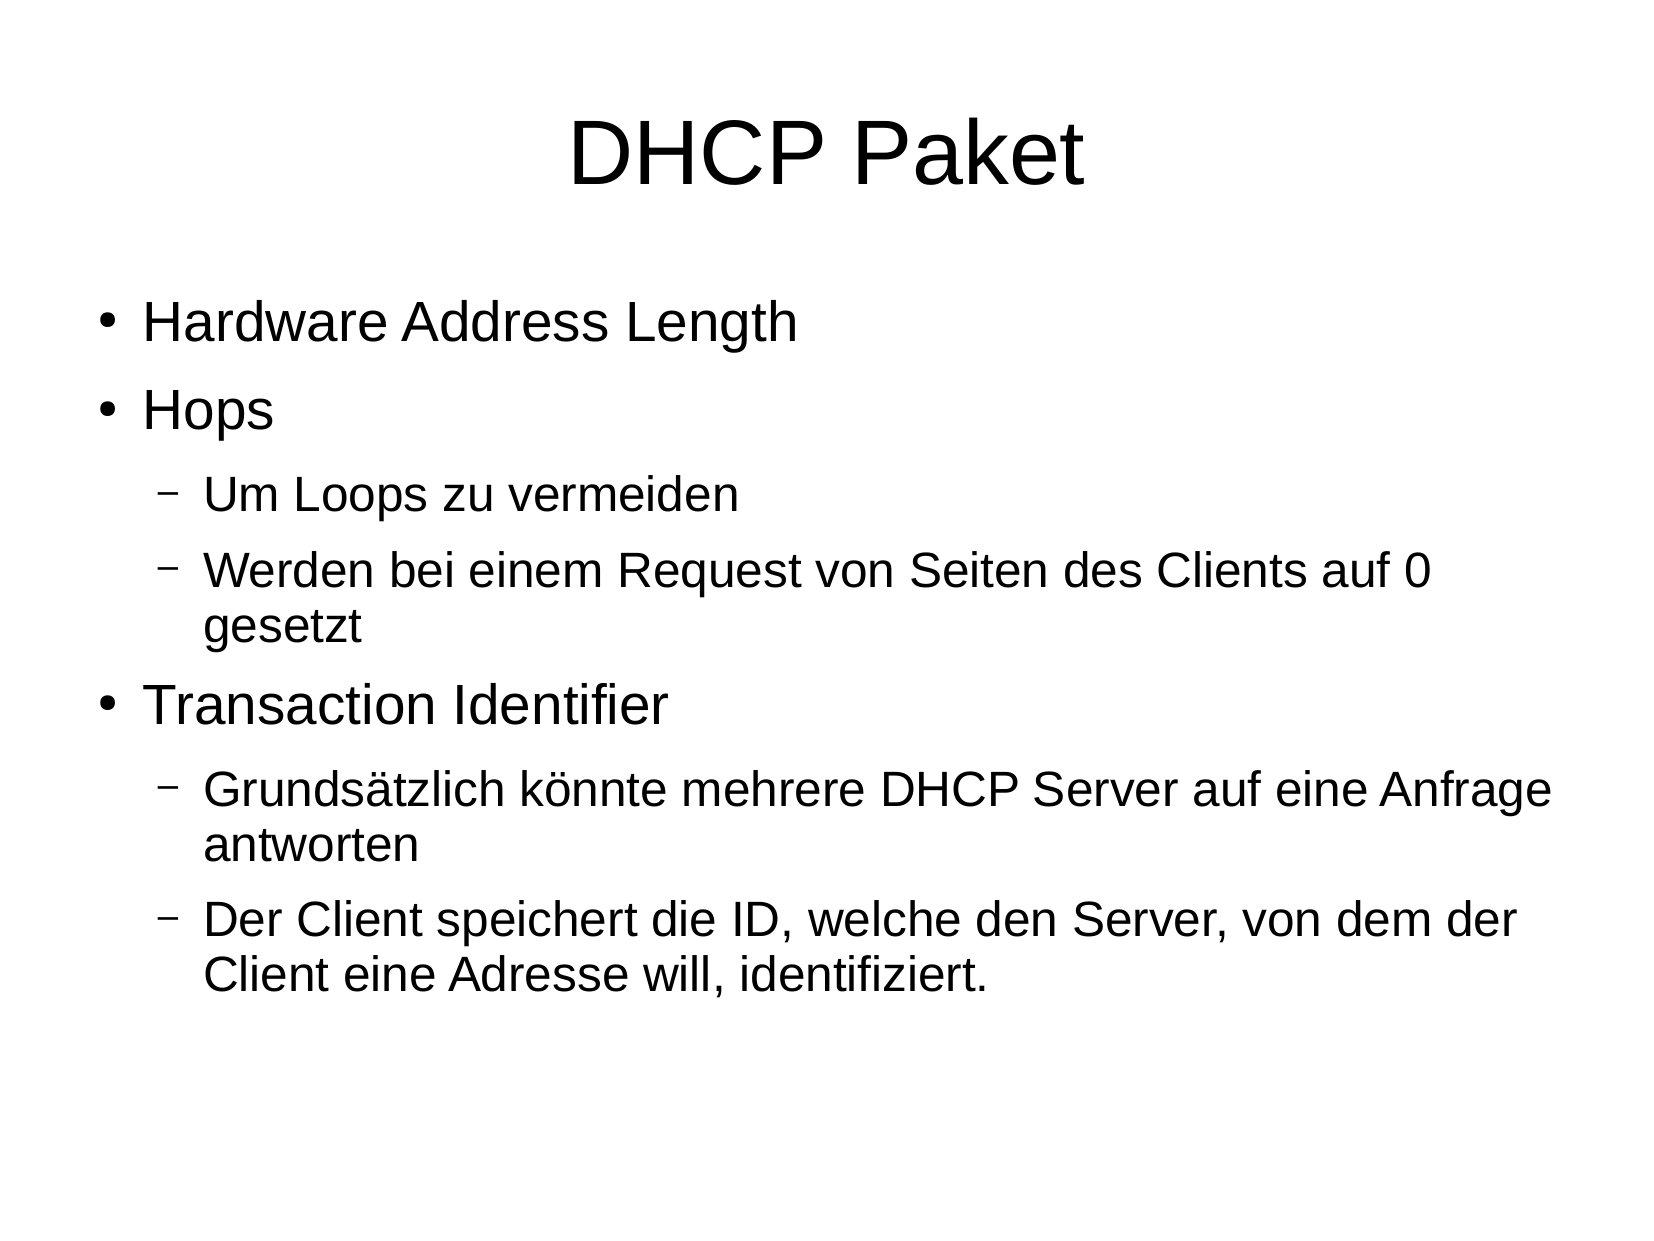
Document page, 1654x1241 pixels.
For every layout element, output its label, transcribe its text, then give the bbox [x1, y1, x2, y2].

title DHCP Paket [82, 49, 1571, 257]
list Hardware Address Length Hops Um Loops zu vermeiden Werden bei einem Request von Seiten des Clients auf 0 gesetzt Transaction Identifier Grundsätzlich könnte mehrere DHCP Server auf eine Anfrage antworten Der Client speichert die ID, welche den Server, von dem der Client eine Adresse will, identifiziert. [82, 290, 1571, 1010]
